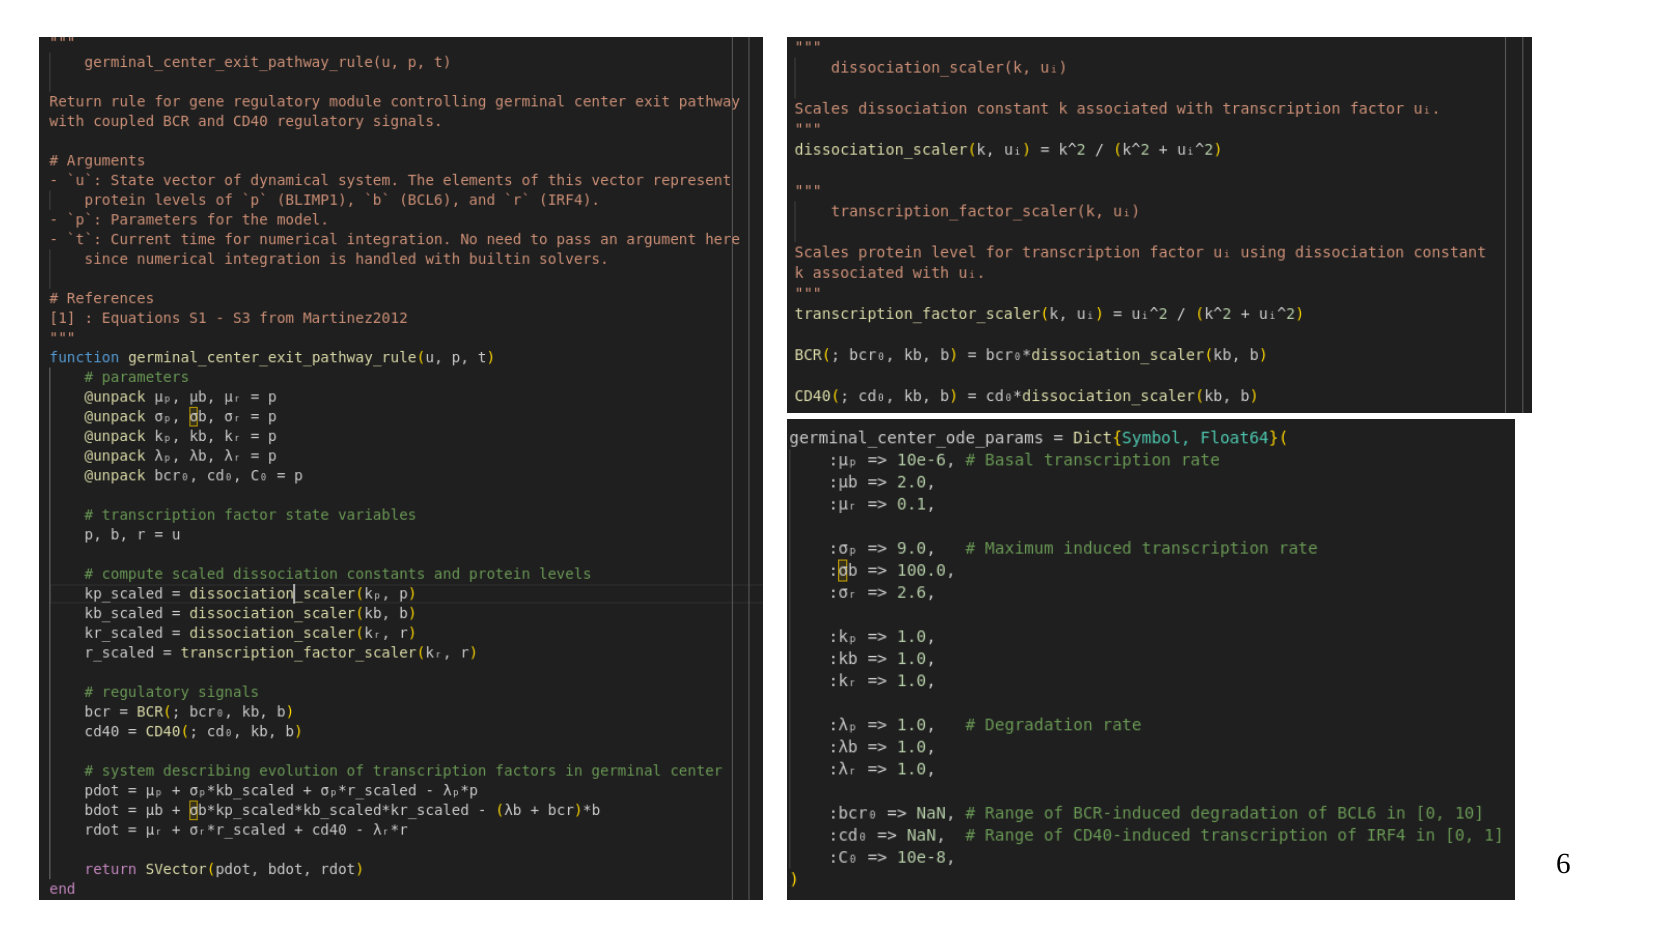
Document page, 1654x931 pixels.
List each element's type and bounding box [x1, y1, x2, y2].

picture [787, 419, 1515, 901]
picture [787, 37, 1532, 413]
picture [39, 37, 763, 901]
